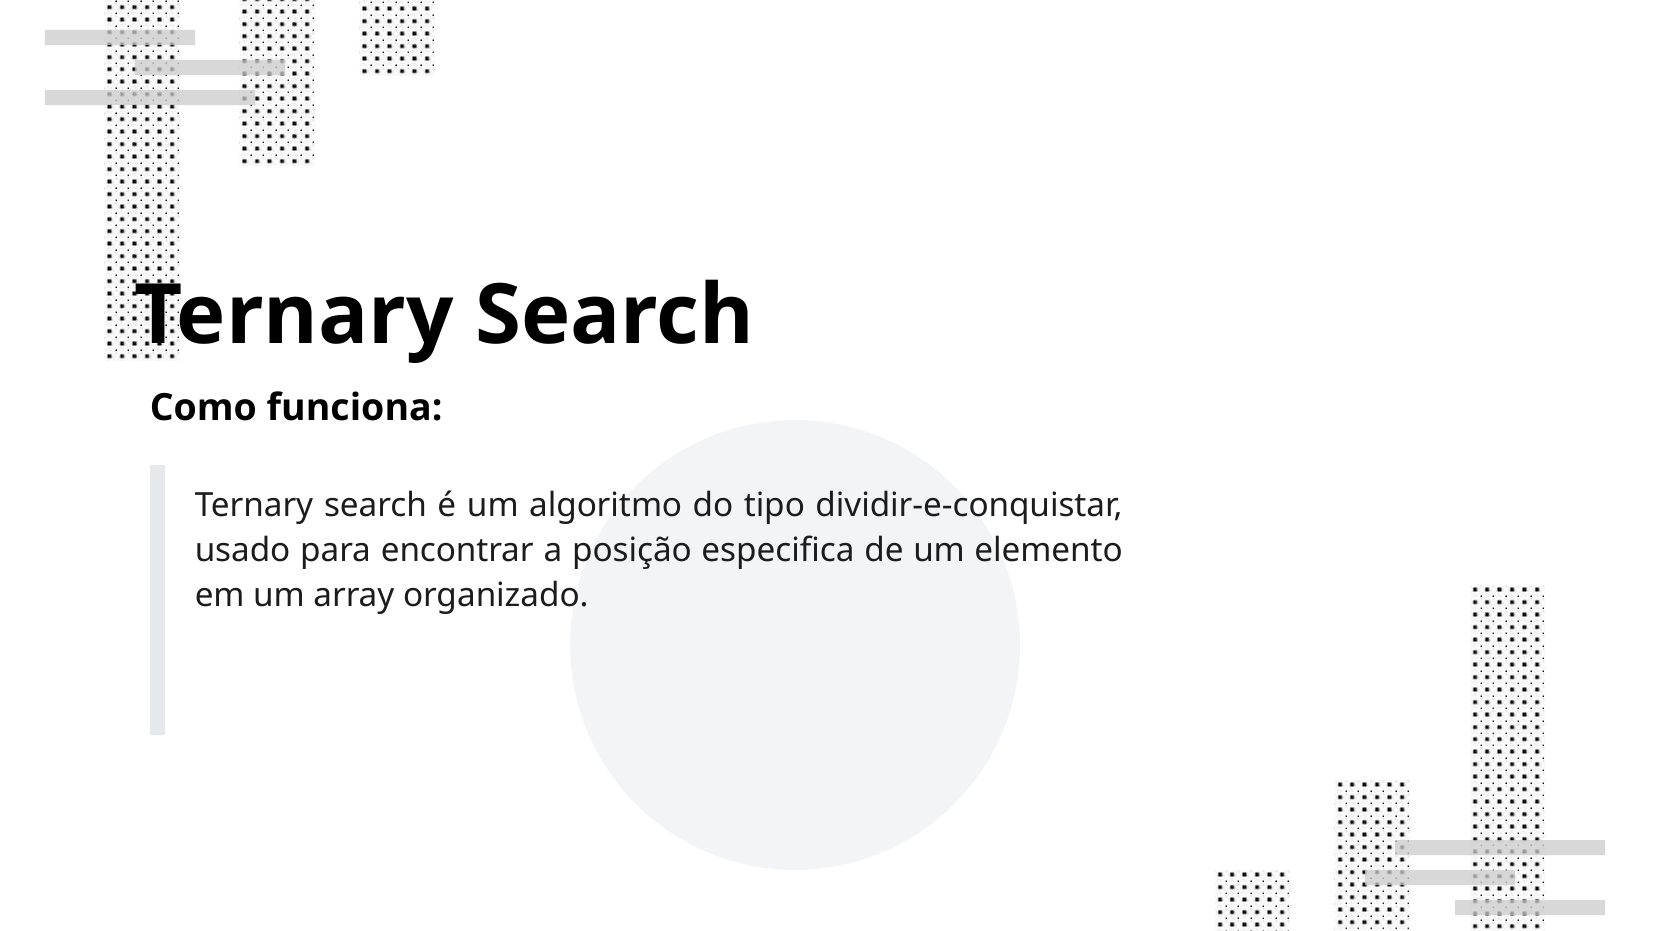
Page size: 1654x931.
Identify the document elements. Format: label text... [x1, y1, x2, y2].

text_box Como funciona: [135, 372, 526, 490]
text_box [150, 465, 166, 736]
text_box Ternary Search [120, 246, 938, 489]
text_box Ternary search é um algoritmo do tipo dividir-e-conquistar, usado para encontrar a posição especifica de um elemento em um array organizado. [180, 473, 1189, 612]
